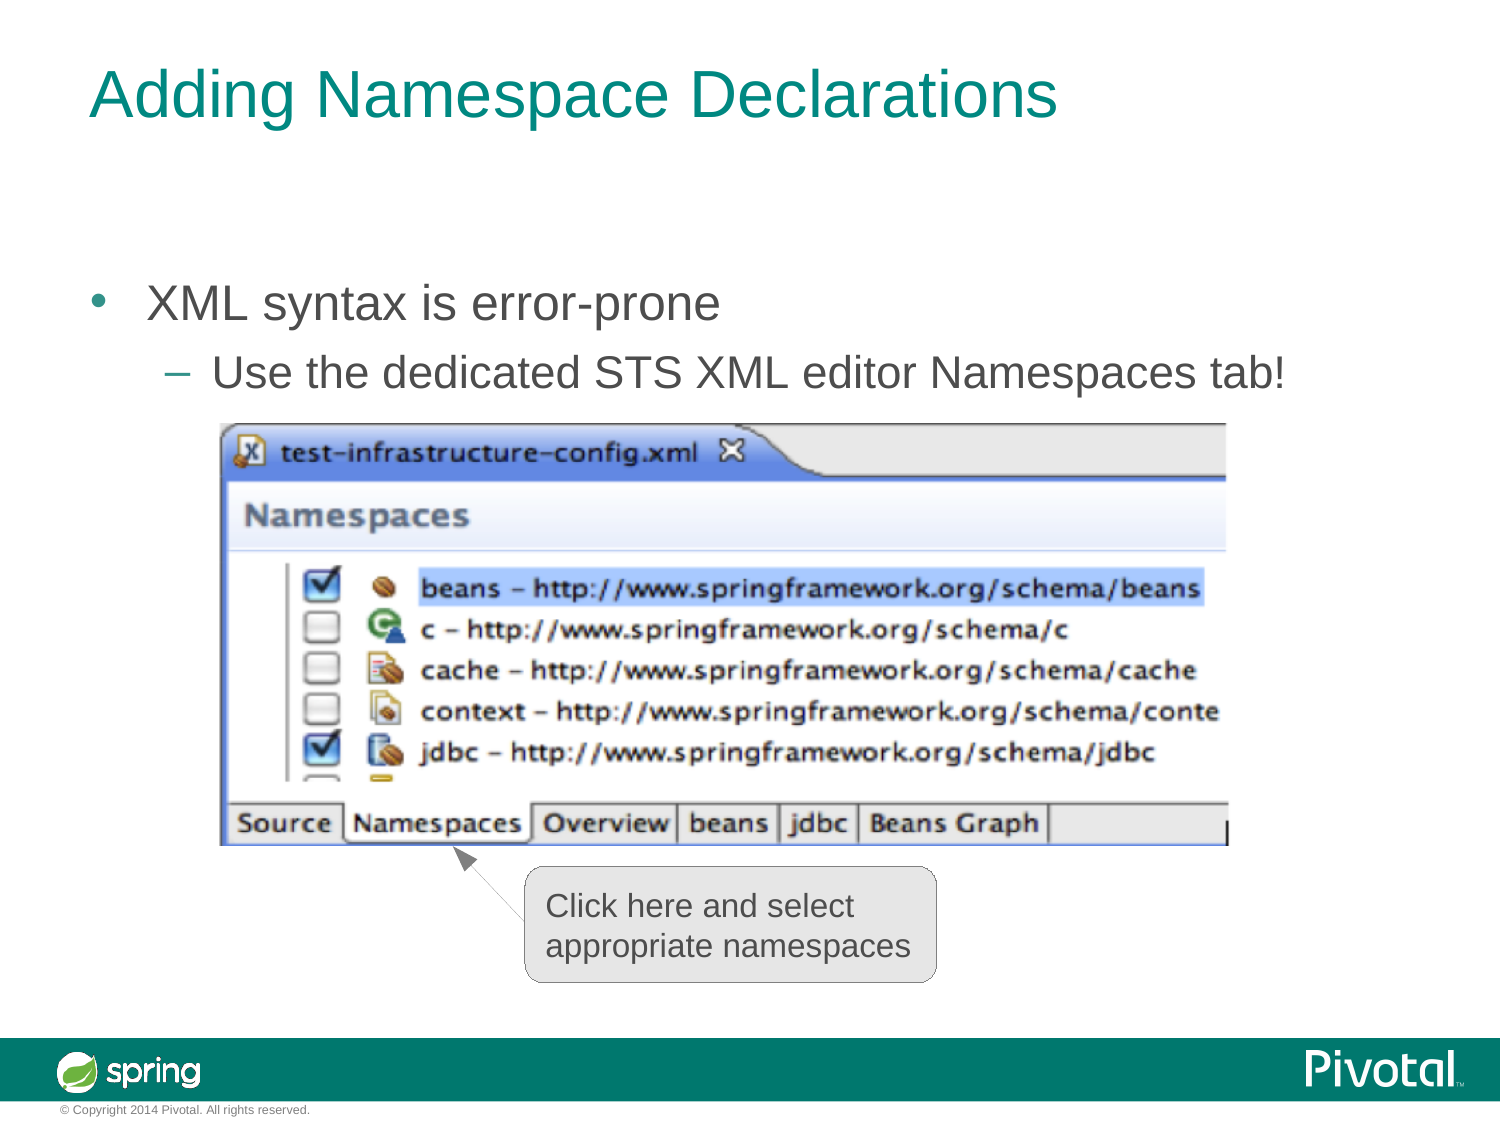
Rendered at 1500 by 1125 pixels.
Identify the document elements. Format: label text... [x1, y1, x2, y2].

title Adding Namespace Declarations [75, 37, 1426, 225]
text_box Click here and select appropriate namespaces [524, 866, 937, 983]
picture [1306, 1050, 1464, 1087]
picture [32, 1041, 210, 1103]
picture [218, 423, 1233, 846]
list XML syntax is error-prone Use the dedicated STS XML editor Namespaces tab! [75, 262, 1426, 1013]
